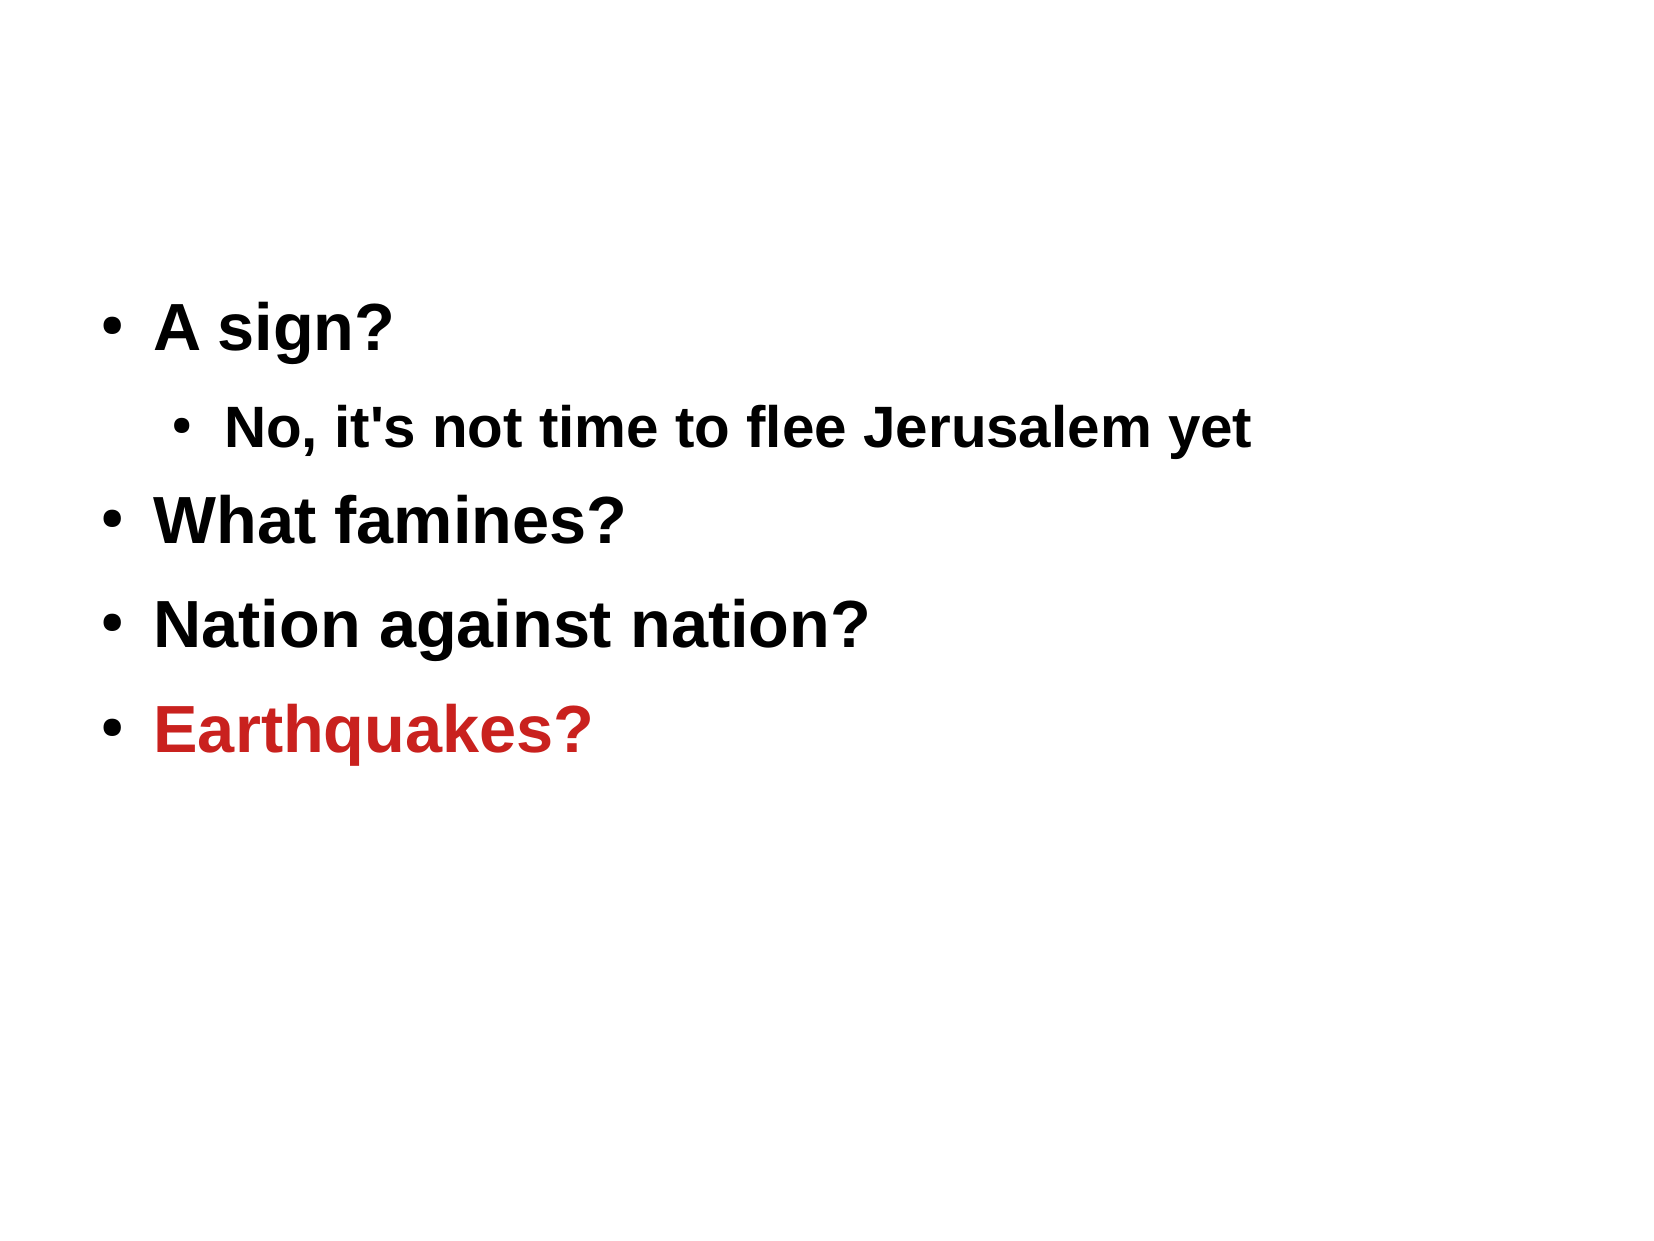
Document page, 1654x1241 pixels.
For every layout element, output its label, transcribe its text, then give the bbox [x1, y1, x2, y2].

list A sign? No, it's not time to flee Jerusalem yet What famines? Nation against nation? Earthquakes? [82, 290, 1571, 1010]
